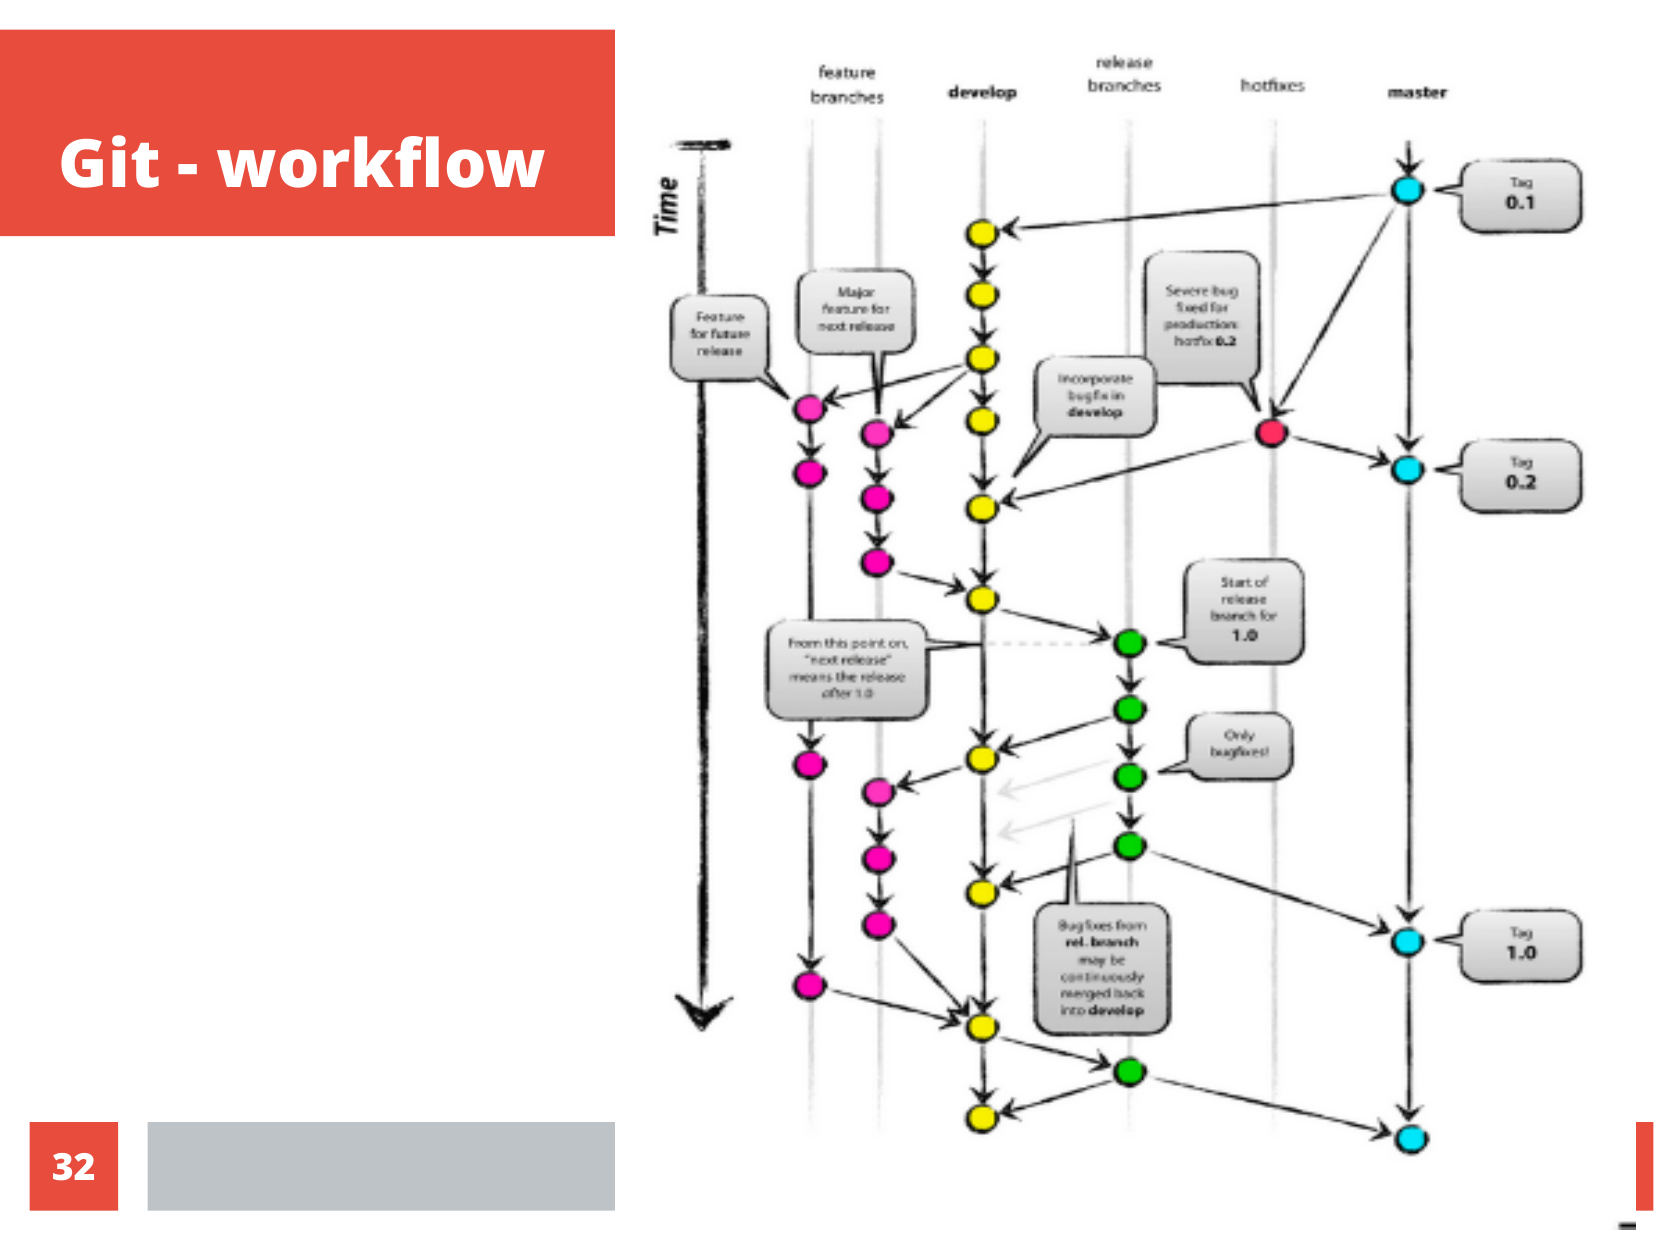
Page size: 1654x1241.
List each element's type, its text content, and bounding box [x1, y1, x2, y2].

title Git - workflow [59, 59, 615, 207]
picture [615, 29, 1636, 1231]
